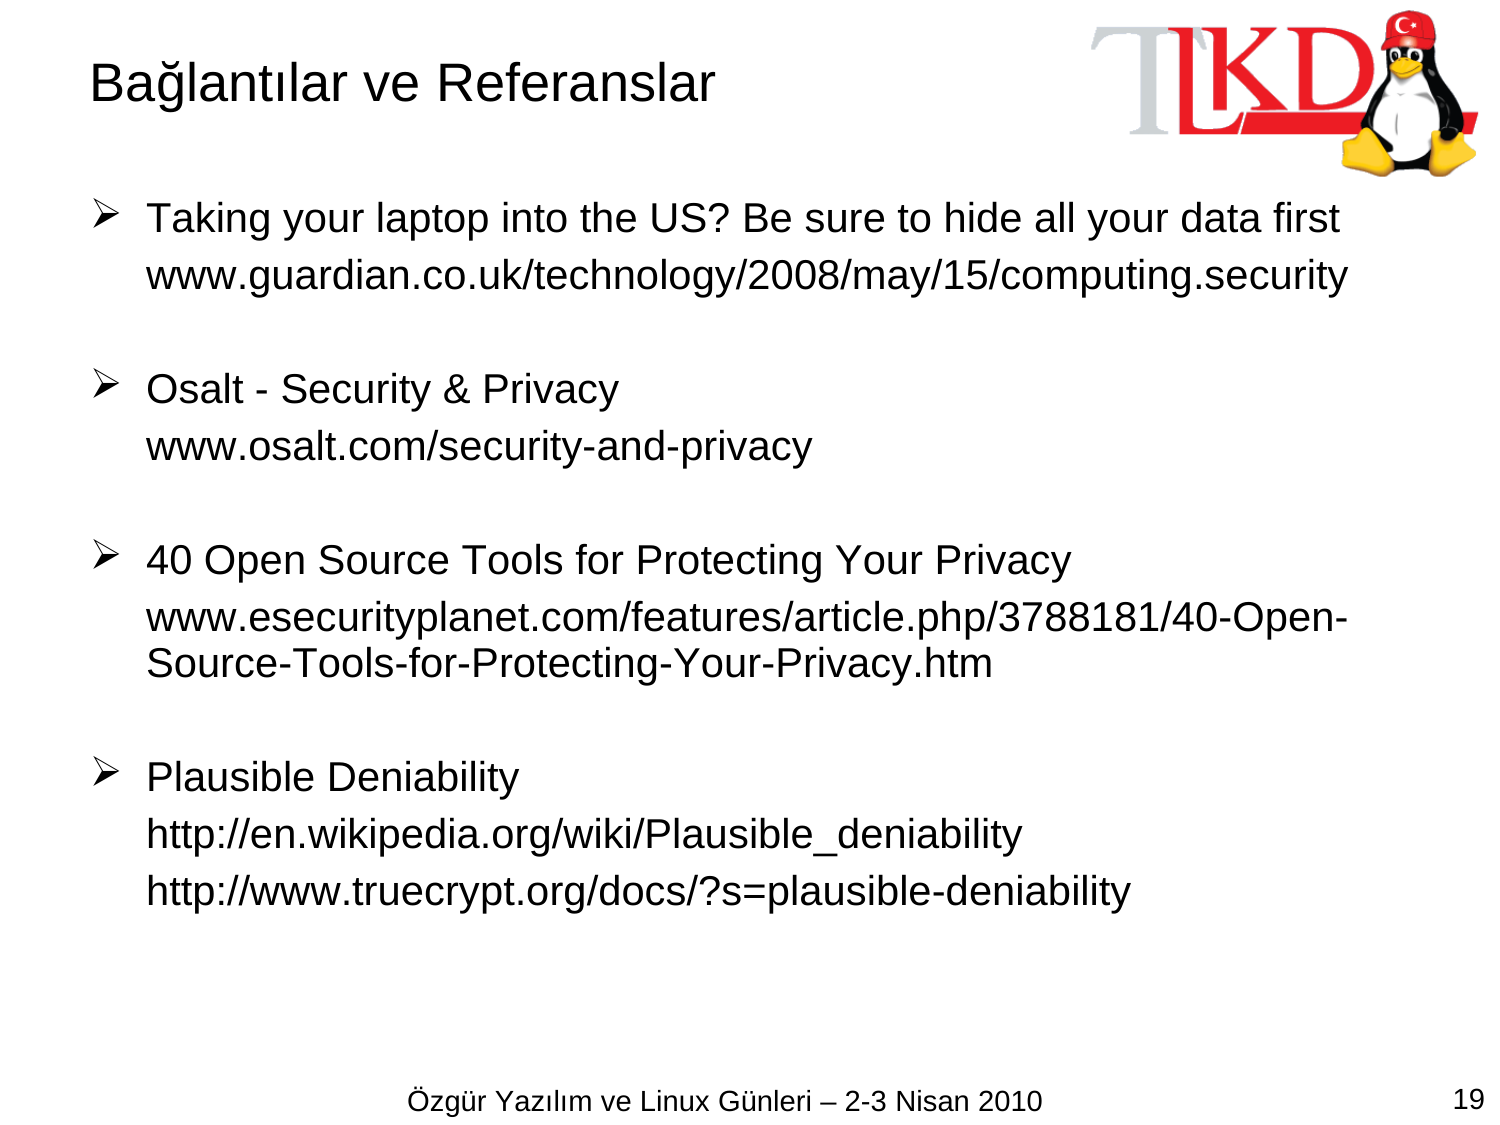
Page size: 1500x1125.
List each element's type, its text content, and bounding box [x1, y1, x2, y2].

picture [1087, 0, 1491, 188]
list Taking your laptop into the US? Be sure to hide all your data first www.guardian.co.uk/technology/2008/may/15/computing.security Osalt - Security & Privacy www.osalt.com/security-and-privacy 40 Open Source Tools for Protecting Your Privacy www.esecurityplanet.com/features/article.php/3788181/40-Open-Source-Tools-for-Protecting-Your-Privacy.htm Plausible Deniability http://en.wikipedia.org/wiki/Plausible_deniability http://www.truecrypt.org/docs/?s=plausible-deniability [75, 187, 1463, 1005]
title Bağlantılar ve Referanslar [75, 45, 1070, 166]
